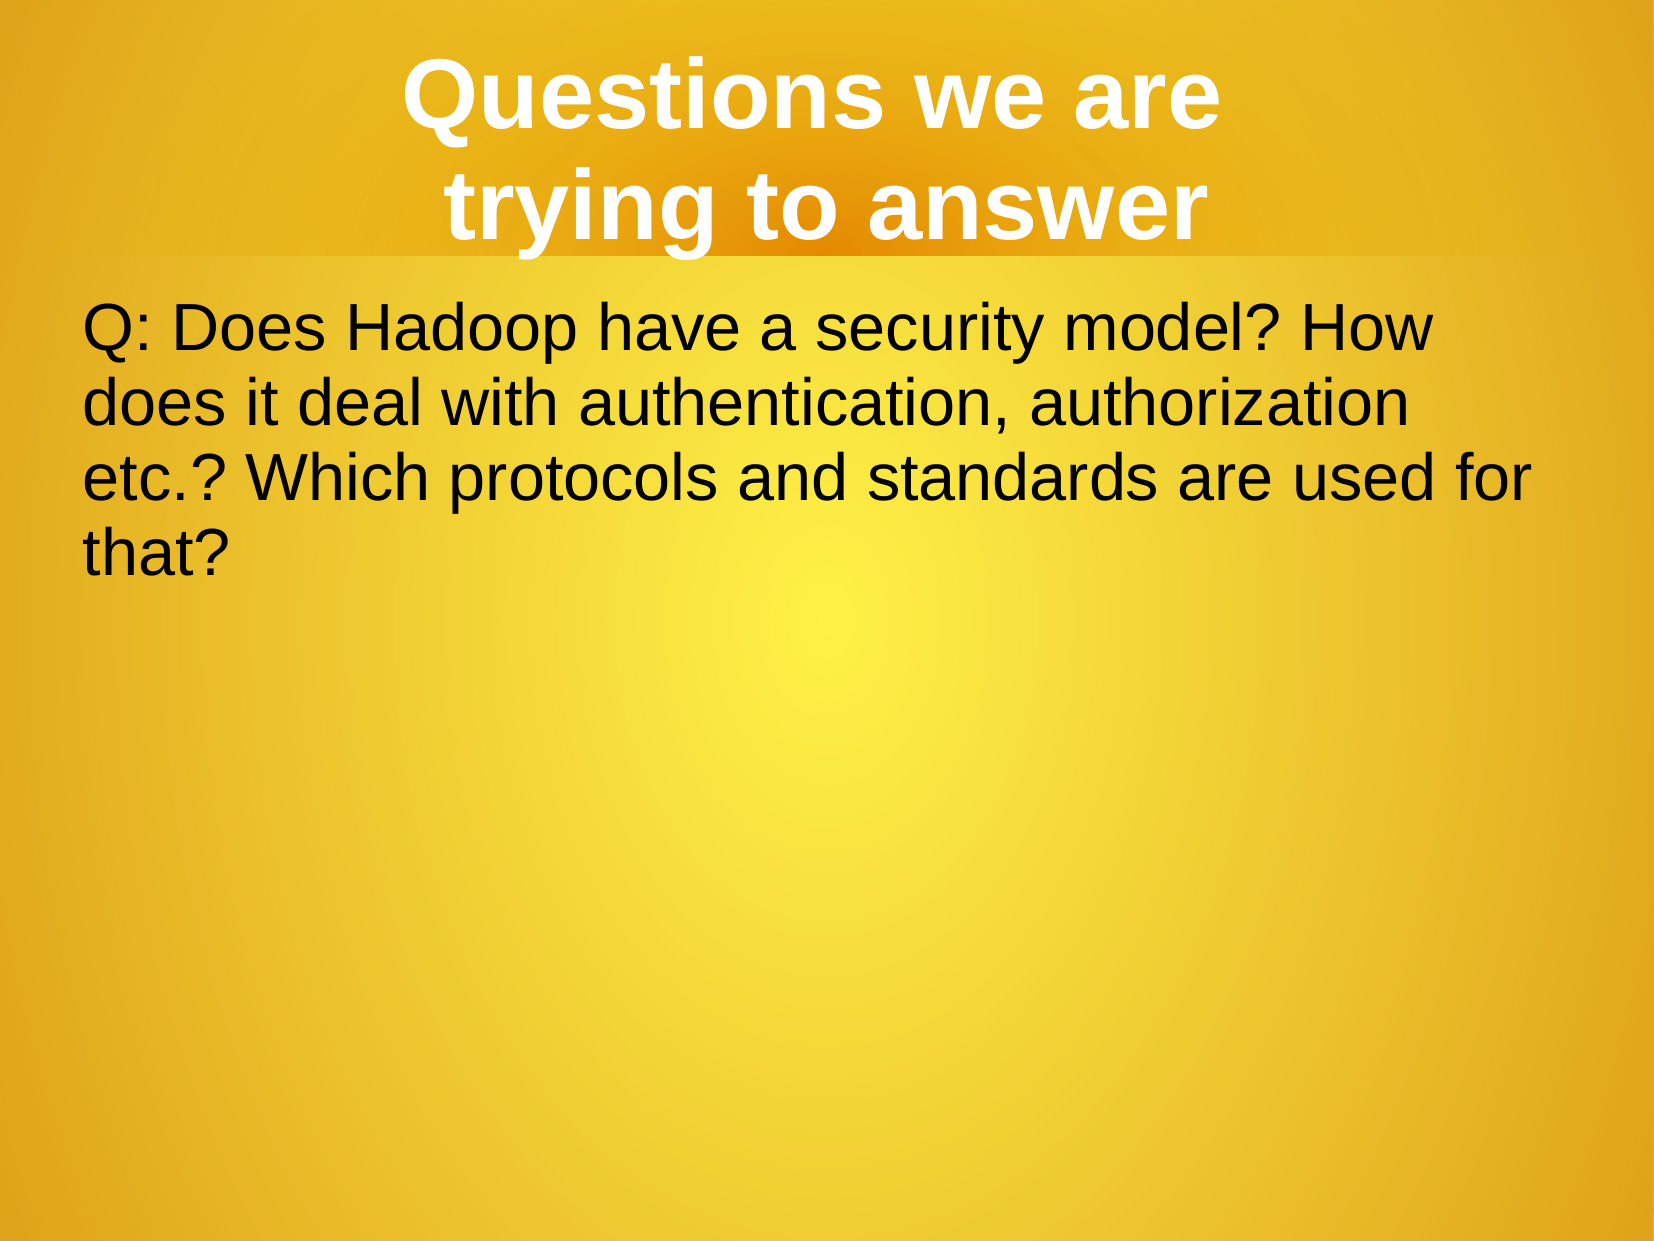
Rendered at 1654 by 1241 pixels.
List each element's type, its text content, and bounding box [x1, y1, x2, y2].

title Questions we are trying to answer [82, 38, 1571, 261]
subtitle Q: Does Hadoop have a security model? How does it deal with authentication, authorization etc.? Which protocols and standards are used for that? [82, 290, 1571, 1010]
